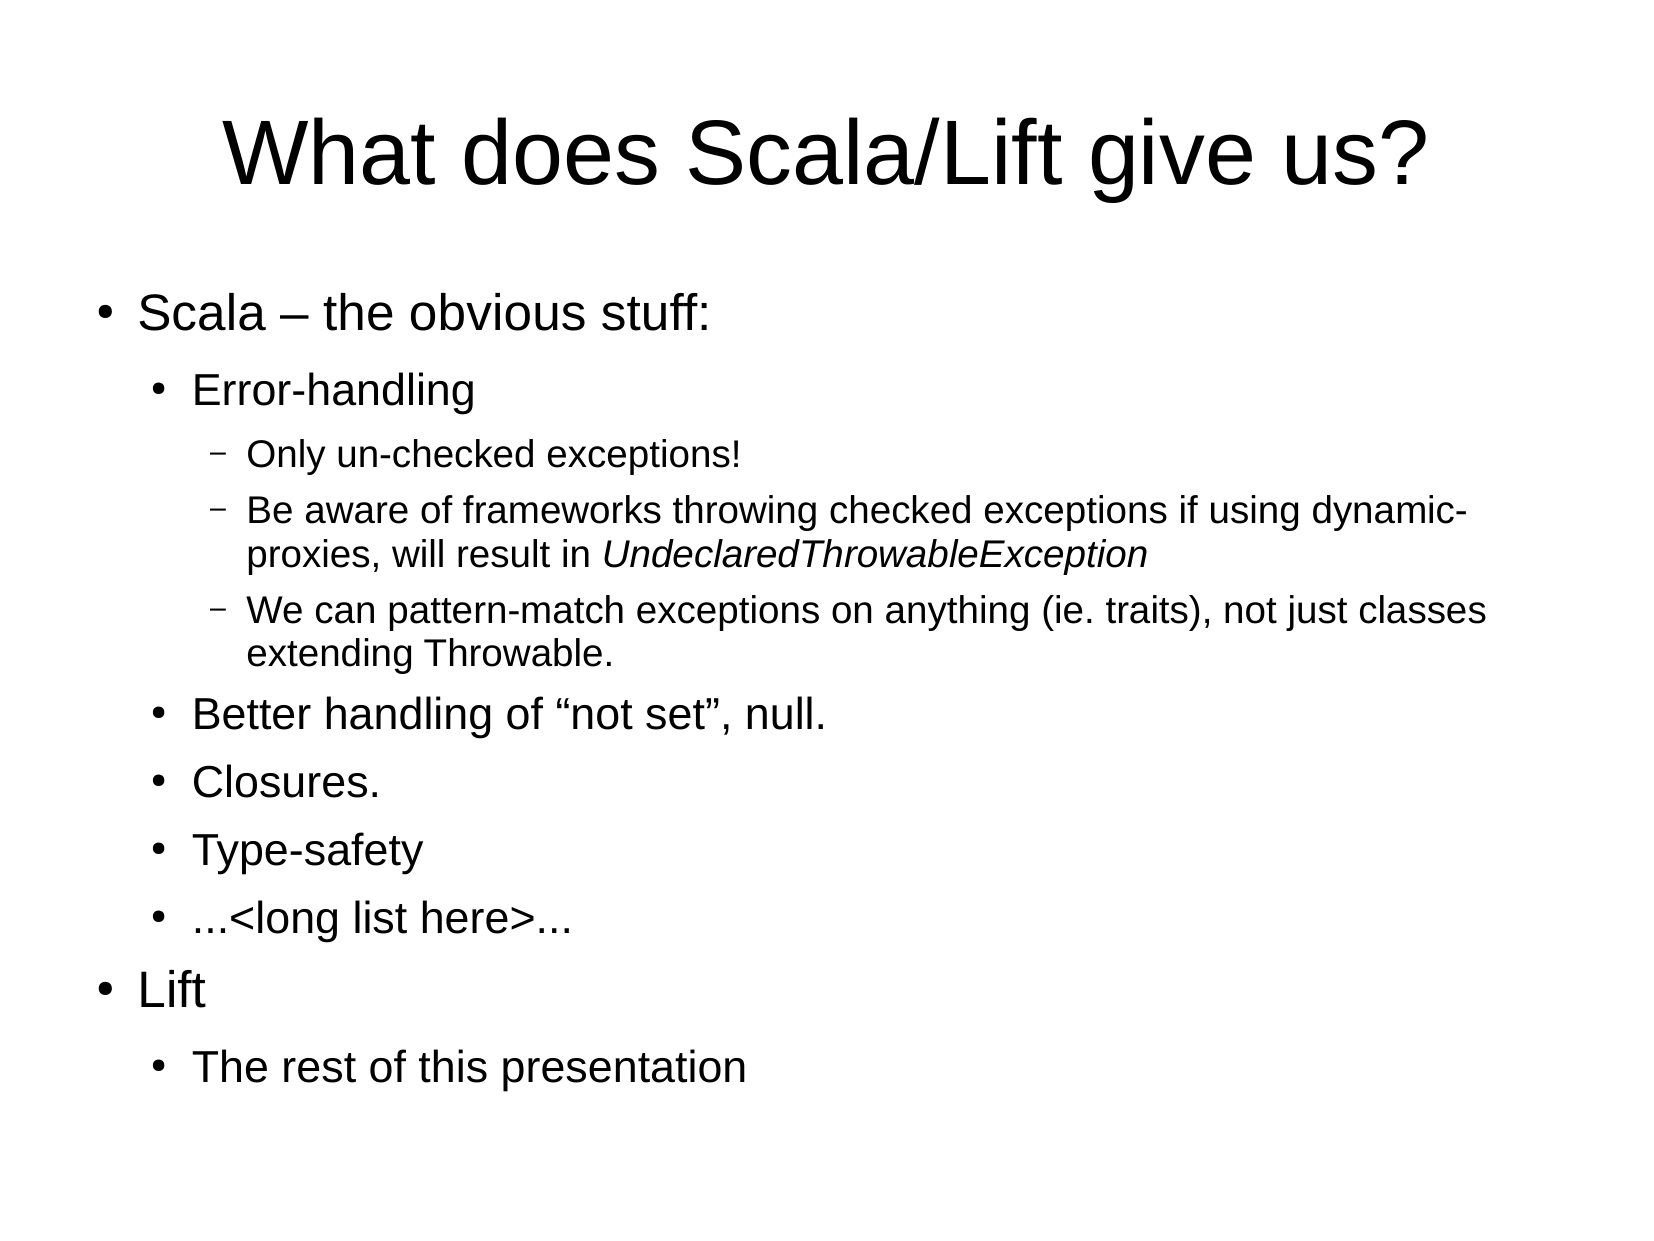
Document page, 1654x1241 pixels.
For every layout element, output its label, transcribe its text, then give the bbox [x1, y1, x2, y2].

title What does Scala/Lift give us? [82, 49, 1571, 257]
list Scala – the obvious stuff: Error-handling Only un-checked exceptions! Be aware of frameworks throwing checked exceptions if using dynamic-proxies, will result in UndeclaredThrowableException We can pattern-match exceptions on anything (ie. traits), not just classes extending Throwable. Better handling of “not set”, null. Closures. Type-safety ...<long list here>... Lift The rest of this presentation [82, 284, 1571, 1103]
